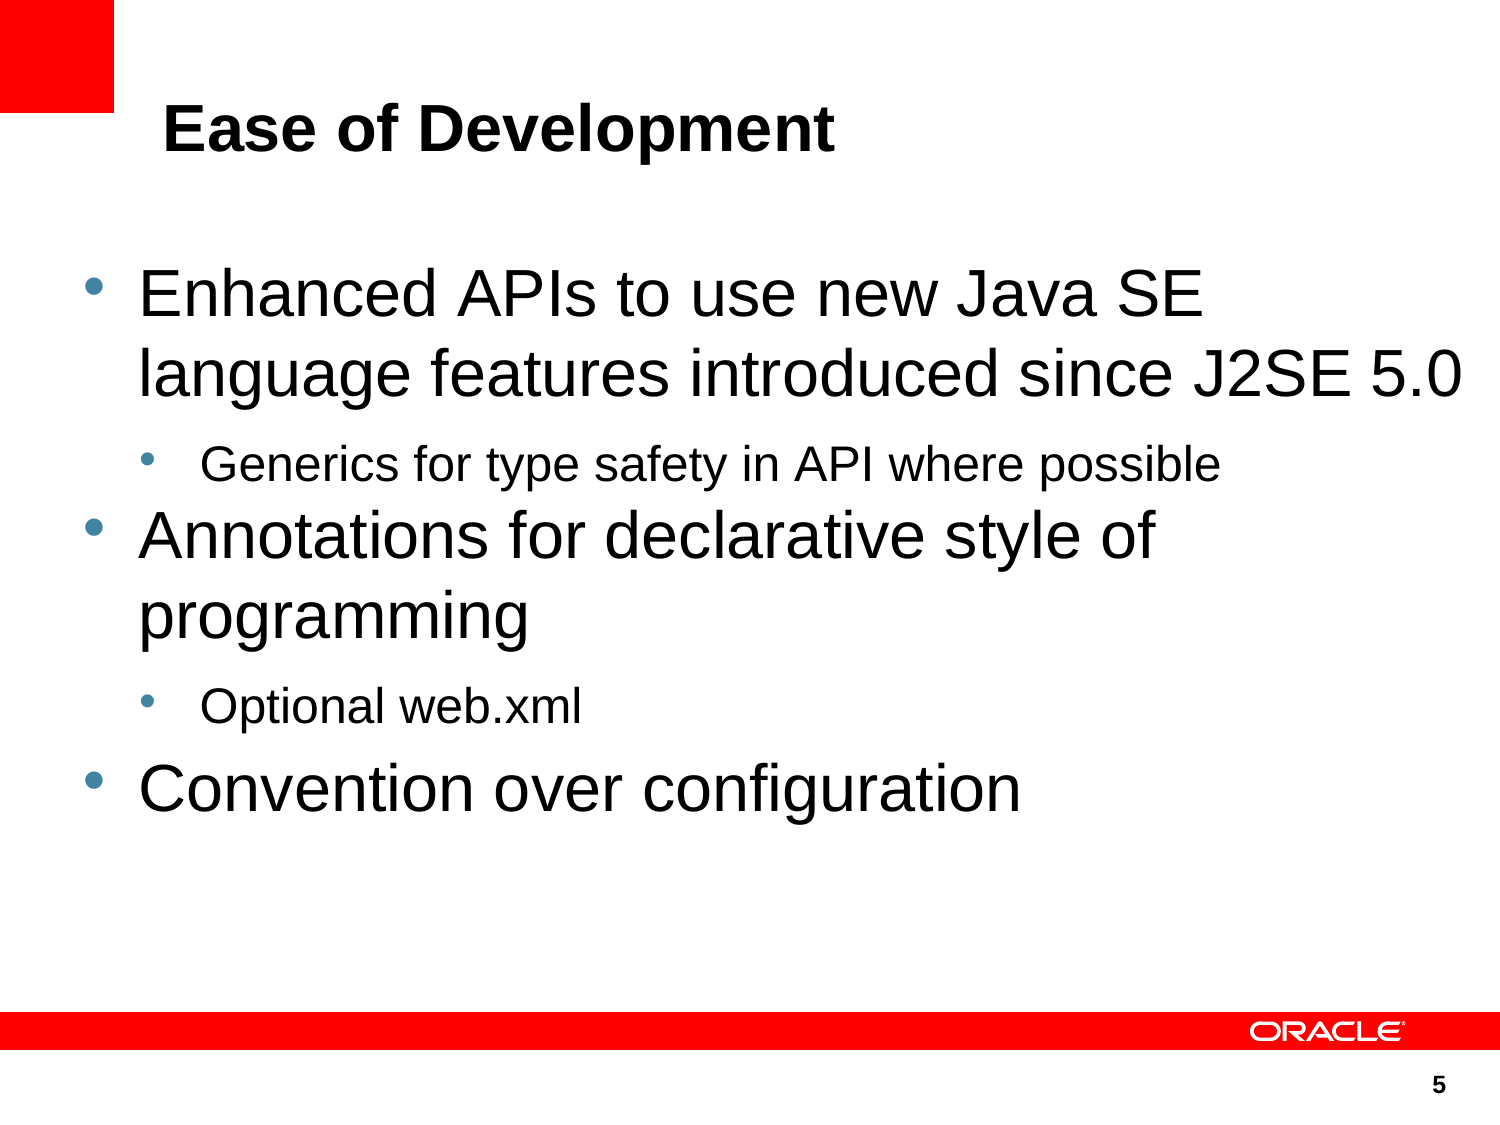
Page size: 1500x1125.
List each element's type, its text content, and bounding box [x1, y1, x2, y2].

title Ease of Development [147, 57, 1320, 199]
picture [0, 1012, 1500, 1050]
list Enhanced APIs to use new Java SE language features introduced since J2SE 5.0 Generics for type safety in API where possible Annotations for declarative style of programming Optional web.xml Convention over configuration [82, 249, 1480, 953]
picture [0, 0, 114, 113]
